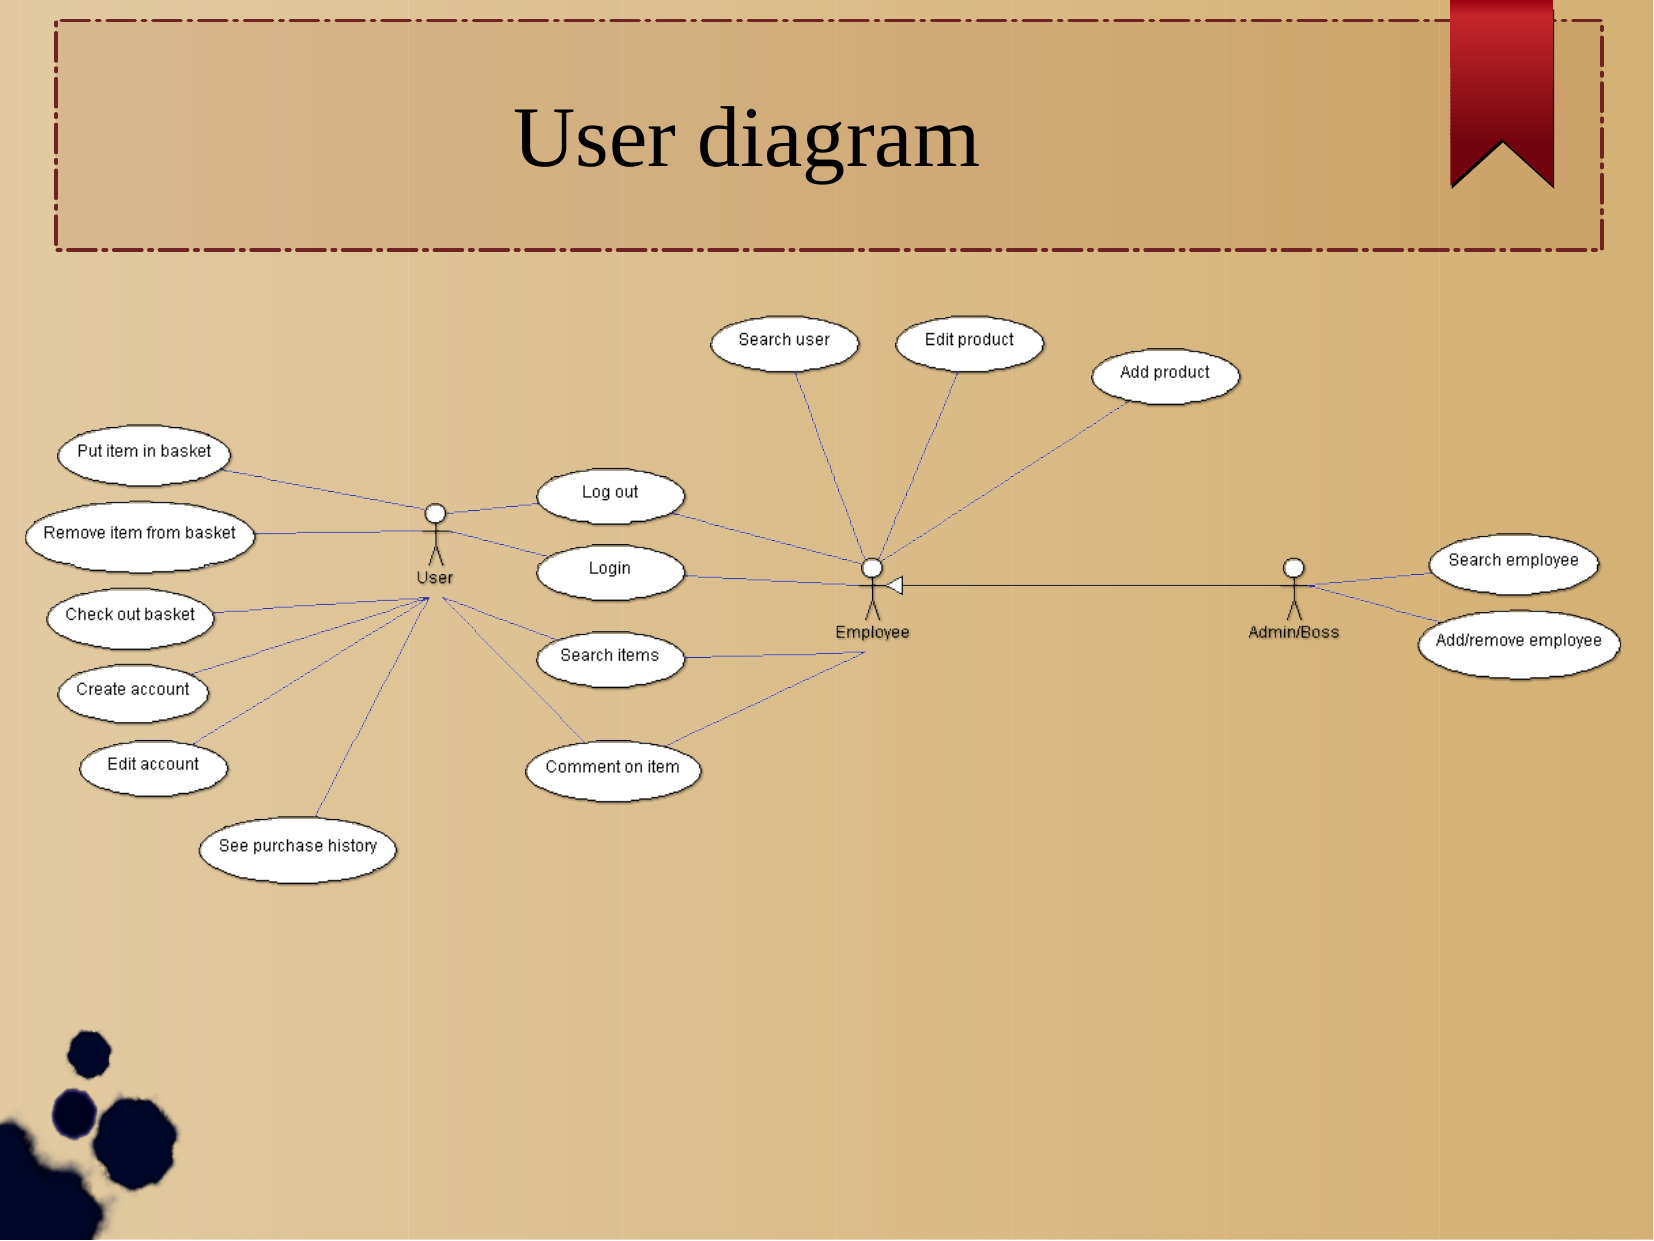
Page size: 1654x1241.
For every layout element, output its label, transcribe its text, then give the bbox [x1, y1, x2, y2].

title User diagram [82, 47, 1412, 229]
picture [25, 261, 1622, 931]
